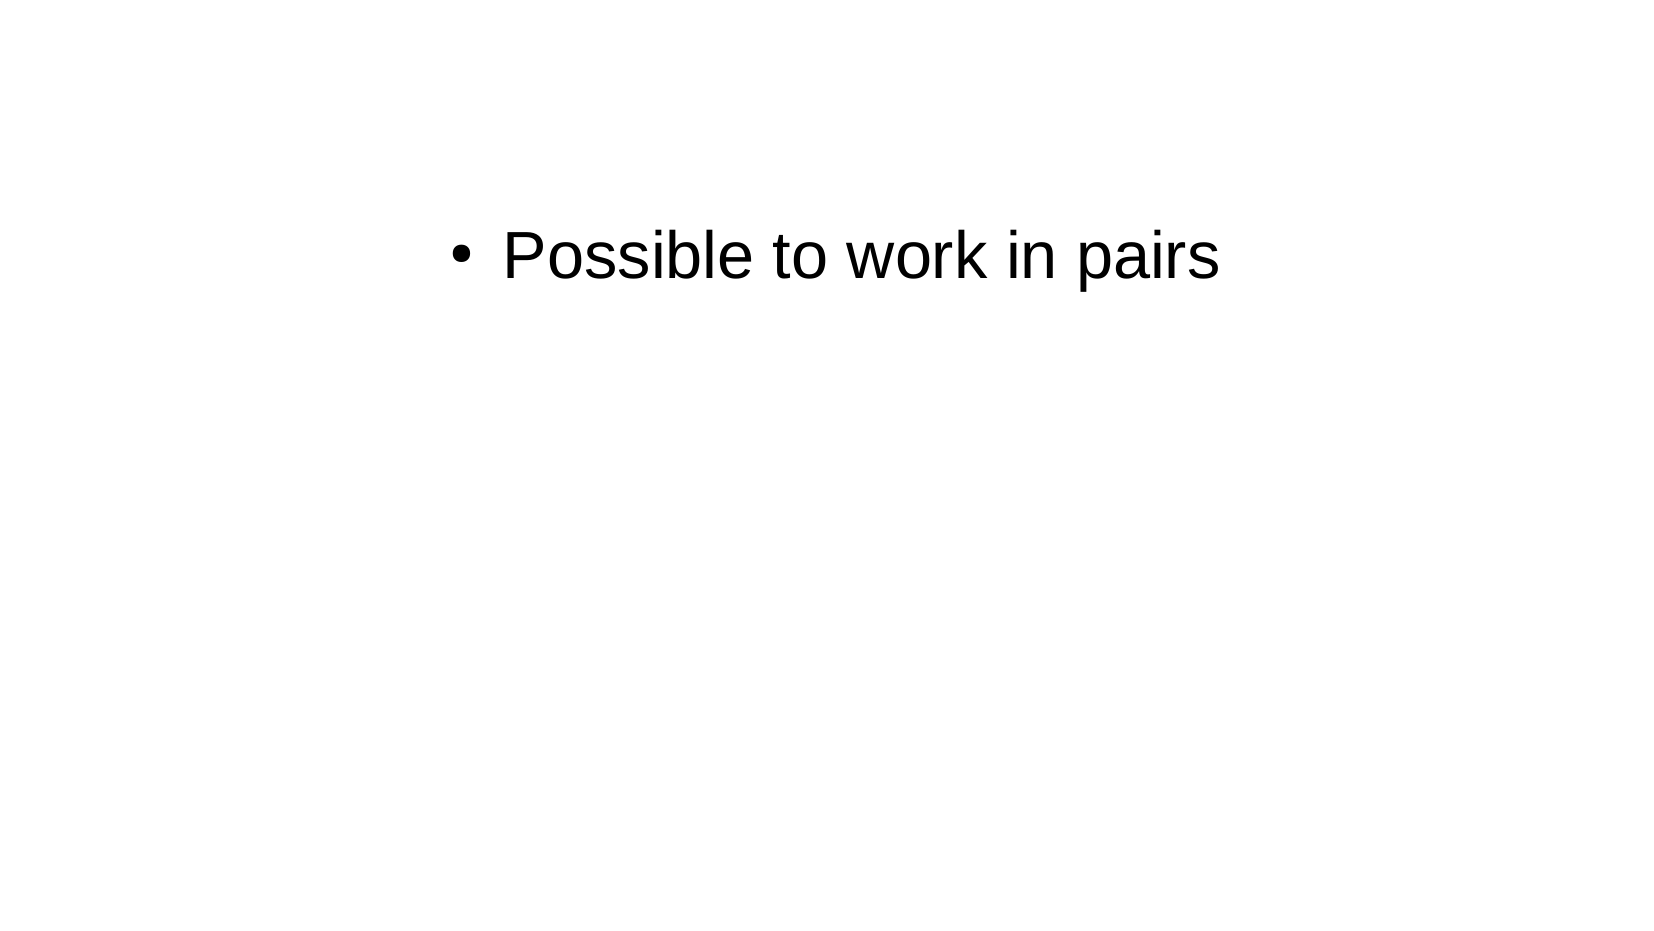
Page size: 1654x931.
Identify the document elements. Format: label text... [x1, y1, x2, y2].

list Possible to work in pairs [82, 217, 1571, 758]
